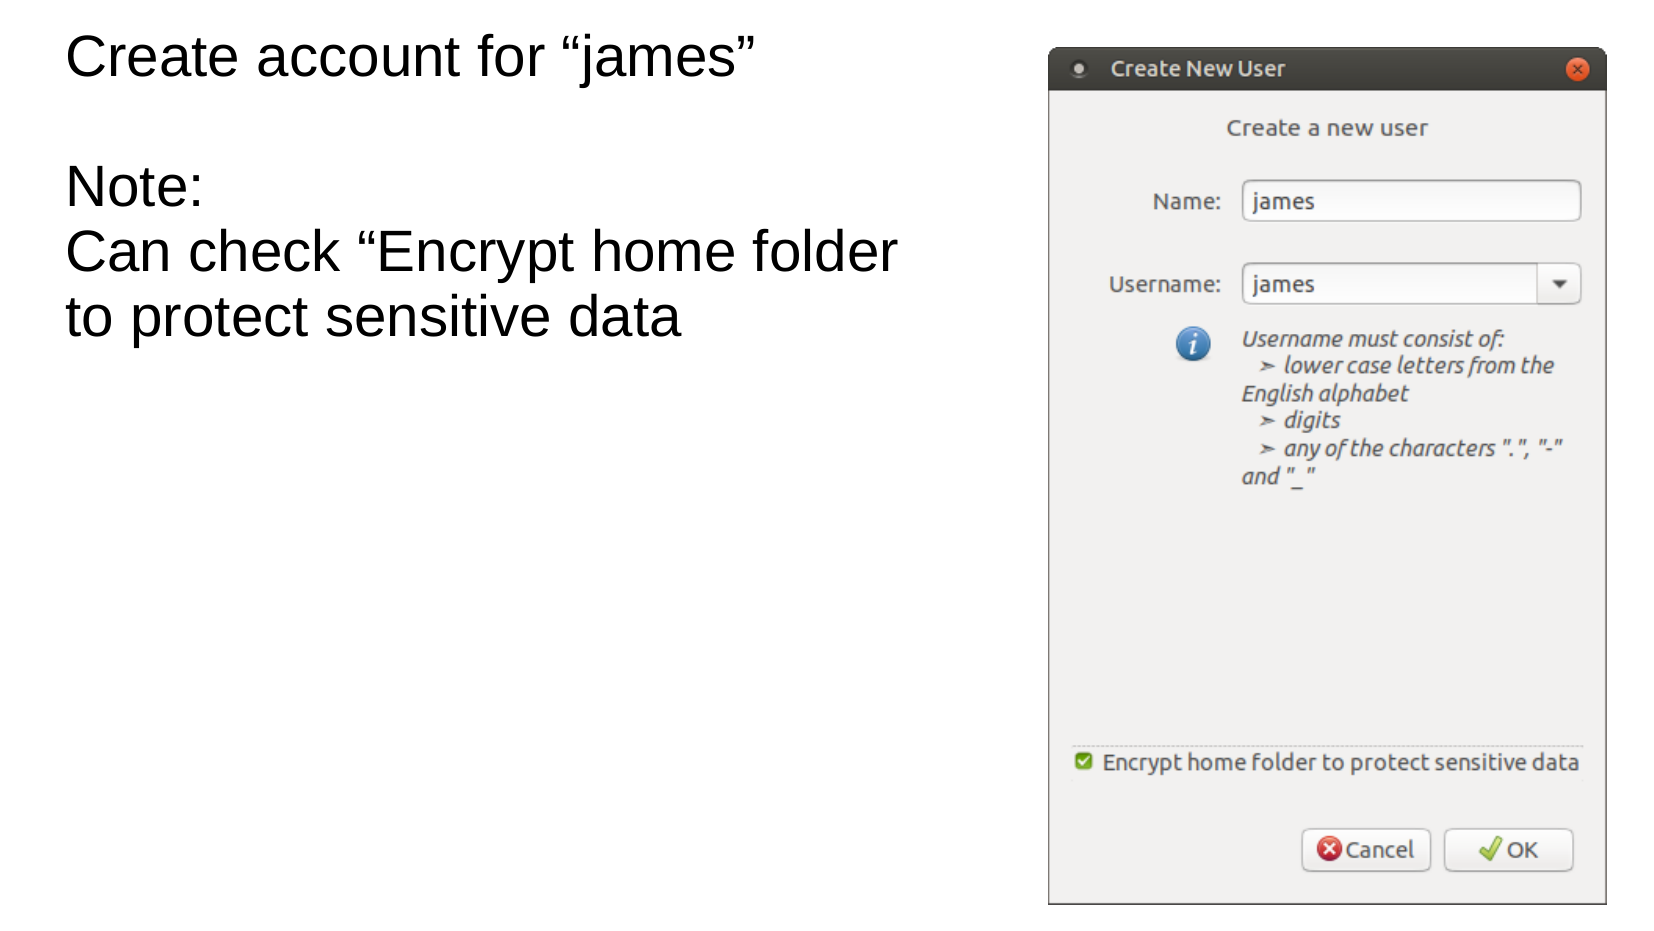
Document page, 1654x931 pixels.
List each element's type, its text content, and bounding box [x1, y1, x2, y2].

title Create account for “james” Note: Can check “Encrypt home folder to protect sensitive data [30, 23, 1621, 349]
picture [1048, 47, 1607, 906]
